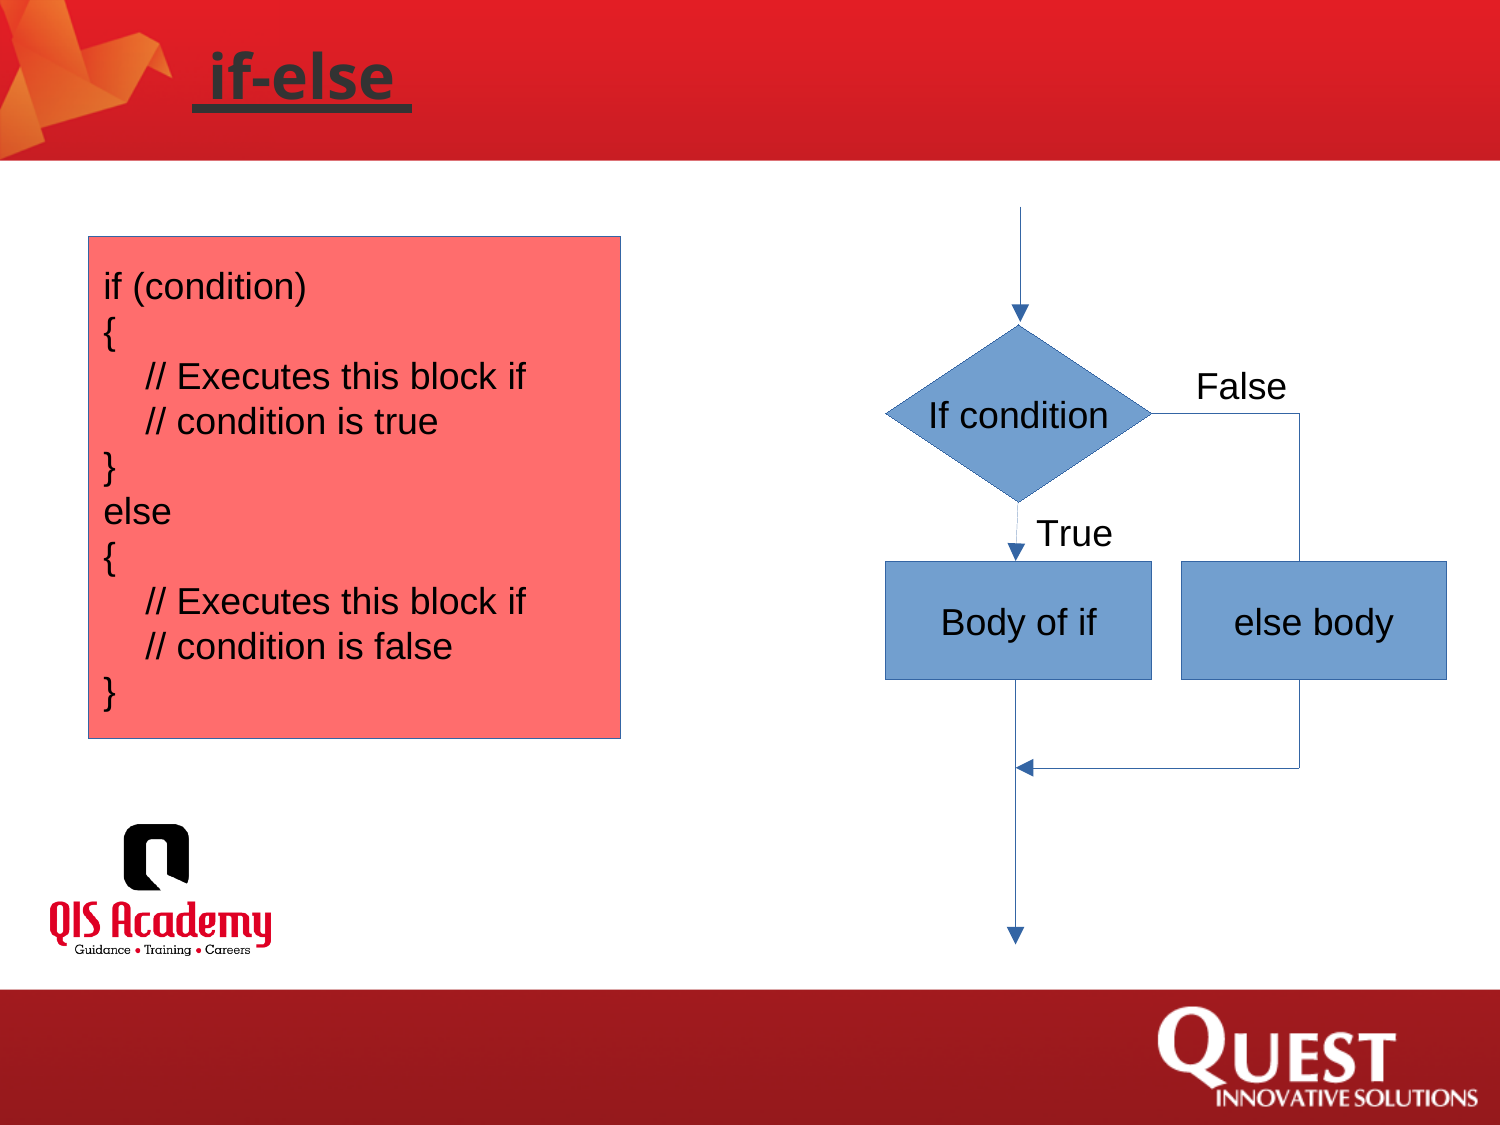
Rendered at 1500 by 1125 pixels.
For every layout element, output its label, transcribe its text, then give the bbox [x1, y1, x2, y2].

picture [0, 0, 1500, 1125]
text_box False [1181, 354, 1303, 415]
text_box Body of if [885, 561, 1152, 680]
text_box else body [1181, 561, 1447, 680]
text_box if (condition) { // Executes this block if // condition is true } else { // Executes this block if // condition is false } [88, 236, 621, 739]
title if-else [177, 29, 1500, 218]
text_box True [1021, 501, 1129, 562]
text_box If condition [885, 324, 1152, 502]
